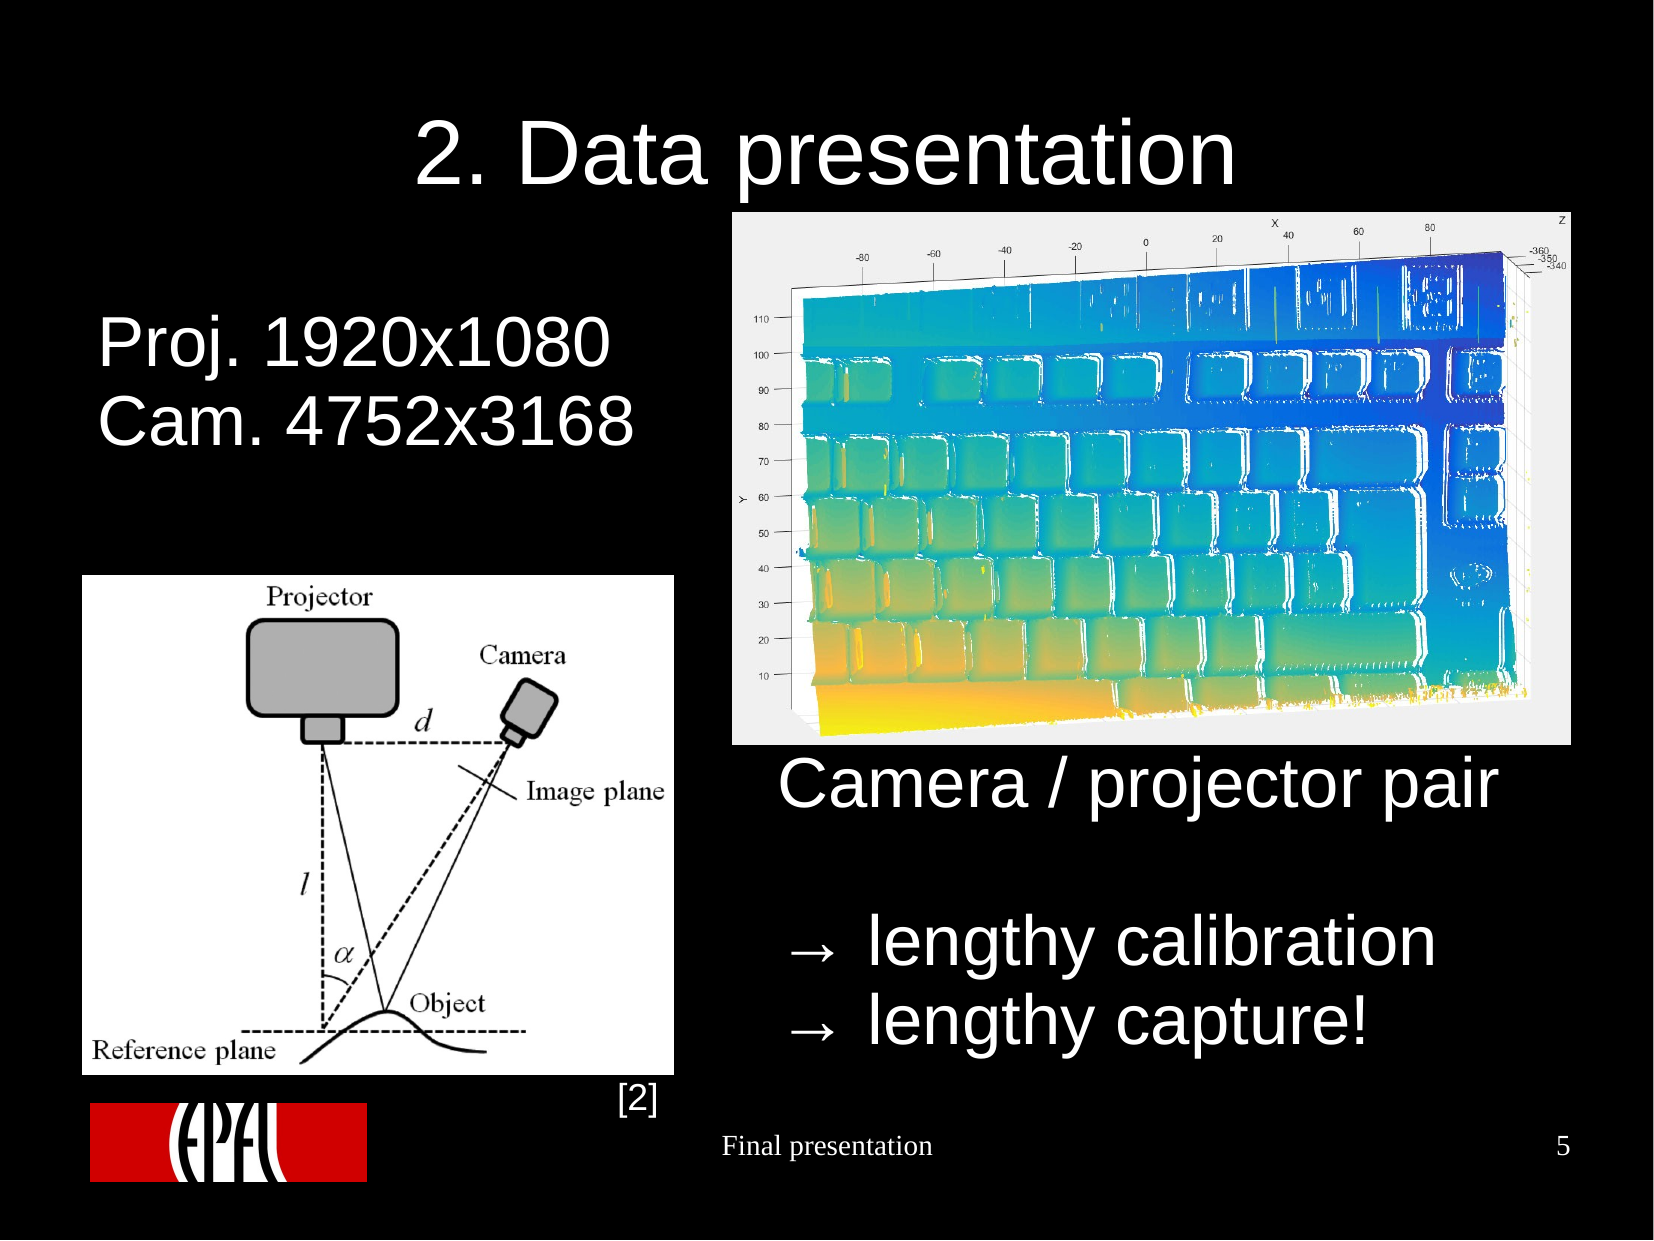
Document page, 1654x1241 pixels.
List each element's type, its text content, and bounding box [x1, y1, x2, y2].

text_box [2] [602, 1068, 674, 1126]
picture [90, 1103, 367, 1182]
picture [925, 355, 987, 406]
picture [815, 357, 892, 410]
picture [82, 575, 674, 1075]
picture [1123, 306, 1129, 315]
picture [732, 212, 1571, 745]
text_box Proj. 1920x1080 Cam. 4752x3168 [82, 295, 815, 469]
picture [918, 398, 923, 408]
title 2. Data presentation [82, 49, 1571, 257]
subtitle Camera / projector pair → lengthy calibration → lengthy capture! [777, 254, 1575, 1074]
